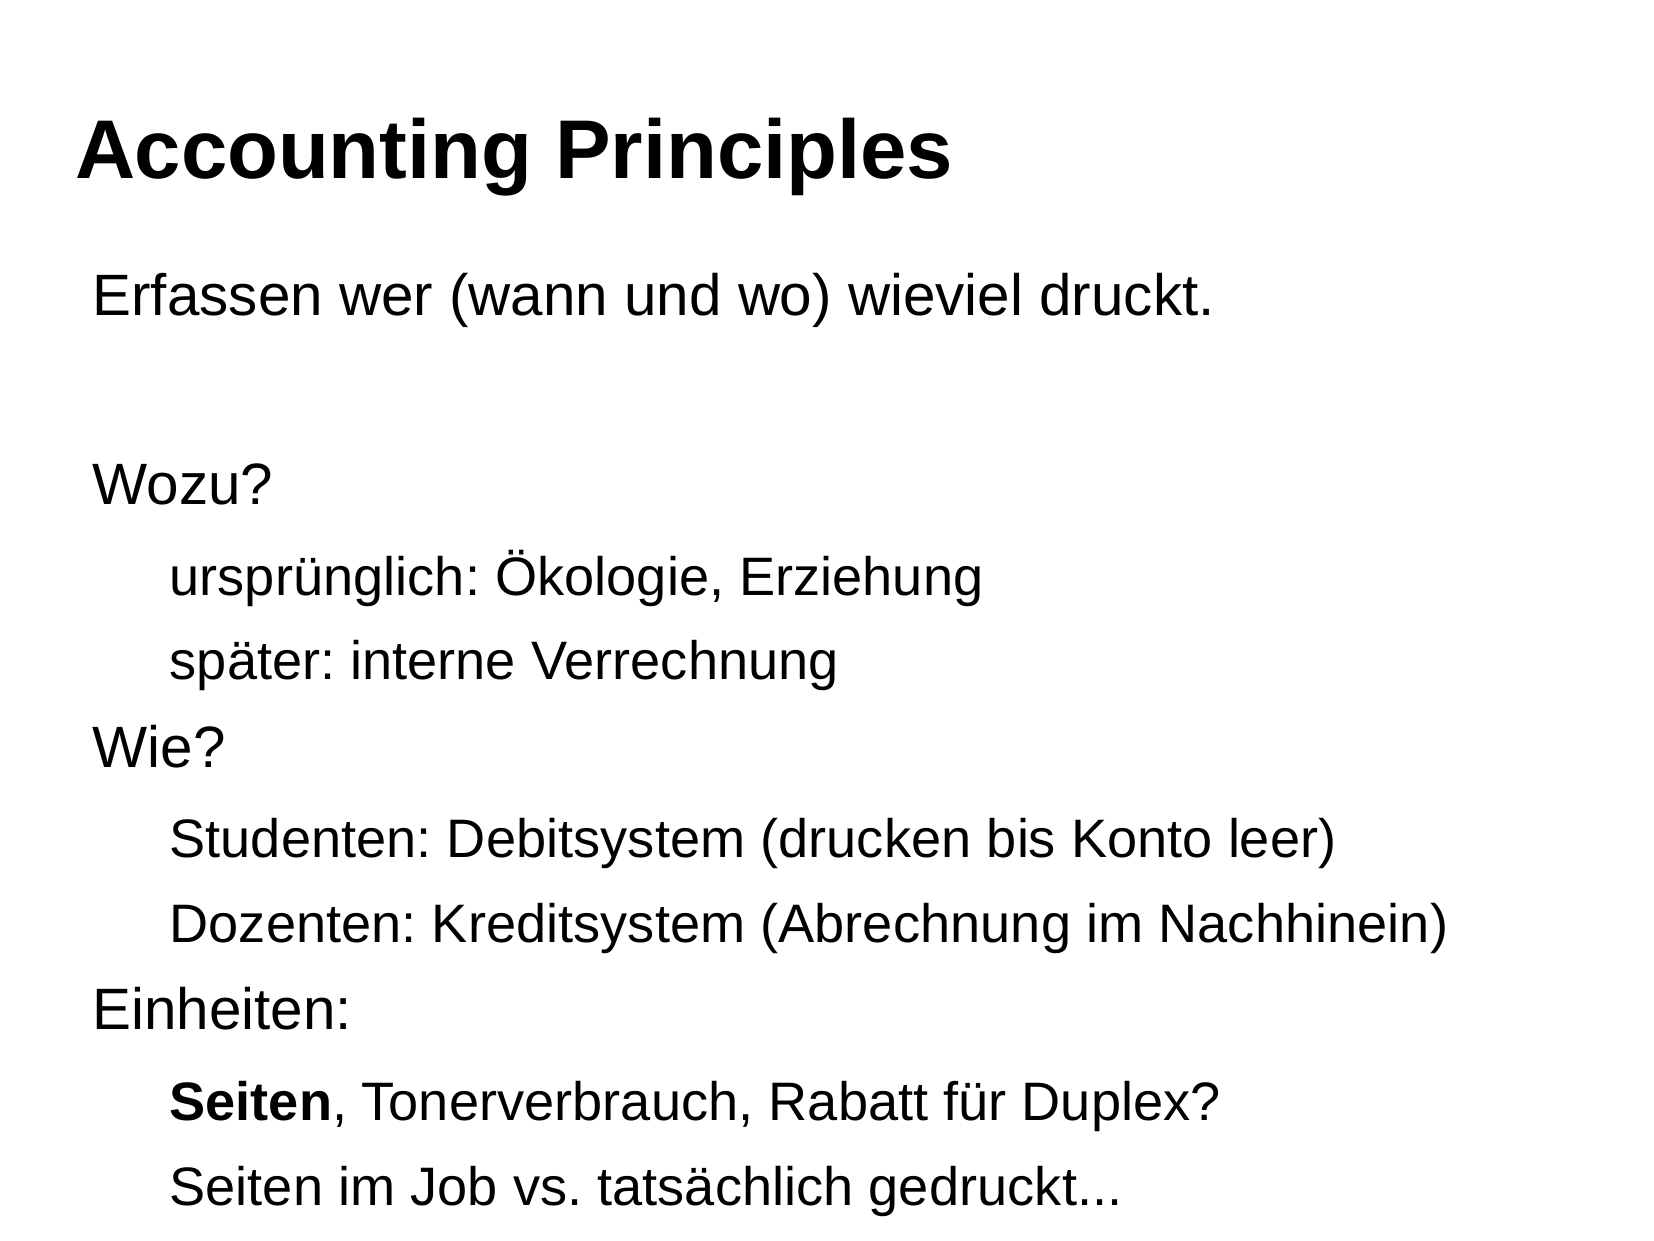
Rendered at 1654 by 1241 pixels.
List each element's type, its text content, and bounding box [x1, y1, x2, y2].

title Accounting Principles [75, 44, 1576, 256]
list Erfassen wer (wann und wo) wieviel druckt. Wozu? ursprünglich: Ökologie, Erziehung später: interne Verrechnung Wie? Studenten: Debitsystem (drucken bis Konto leer) Dozenten: Kreditsystem (Abrechnung im Nachhinein) Einheiten: Seiten, Tonerverbrauch, Rabatt für Duplex? Seiten im Job vs. tatsächlich gedruckt... [75, 262, 1576, 1217]
